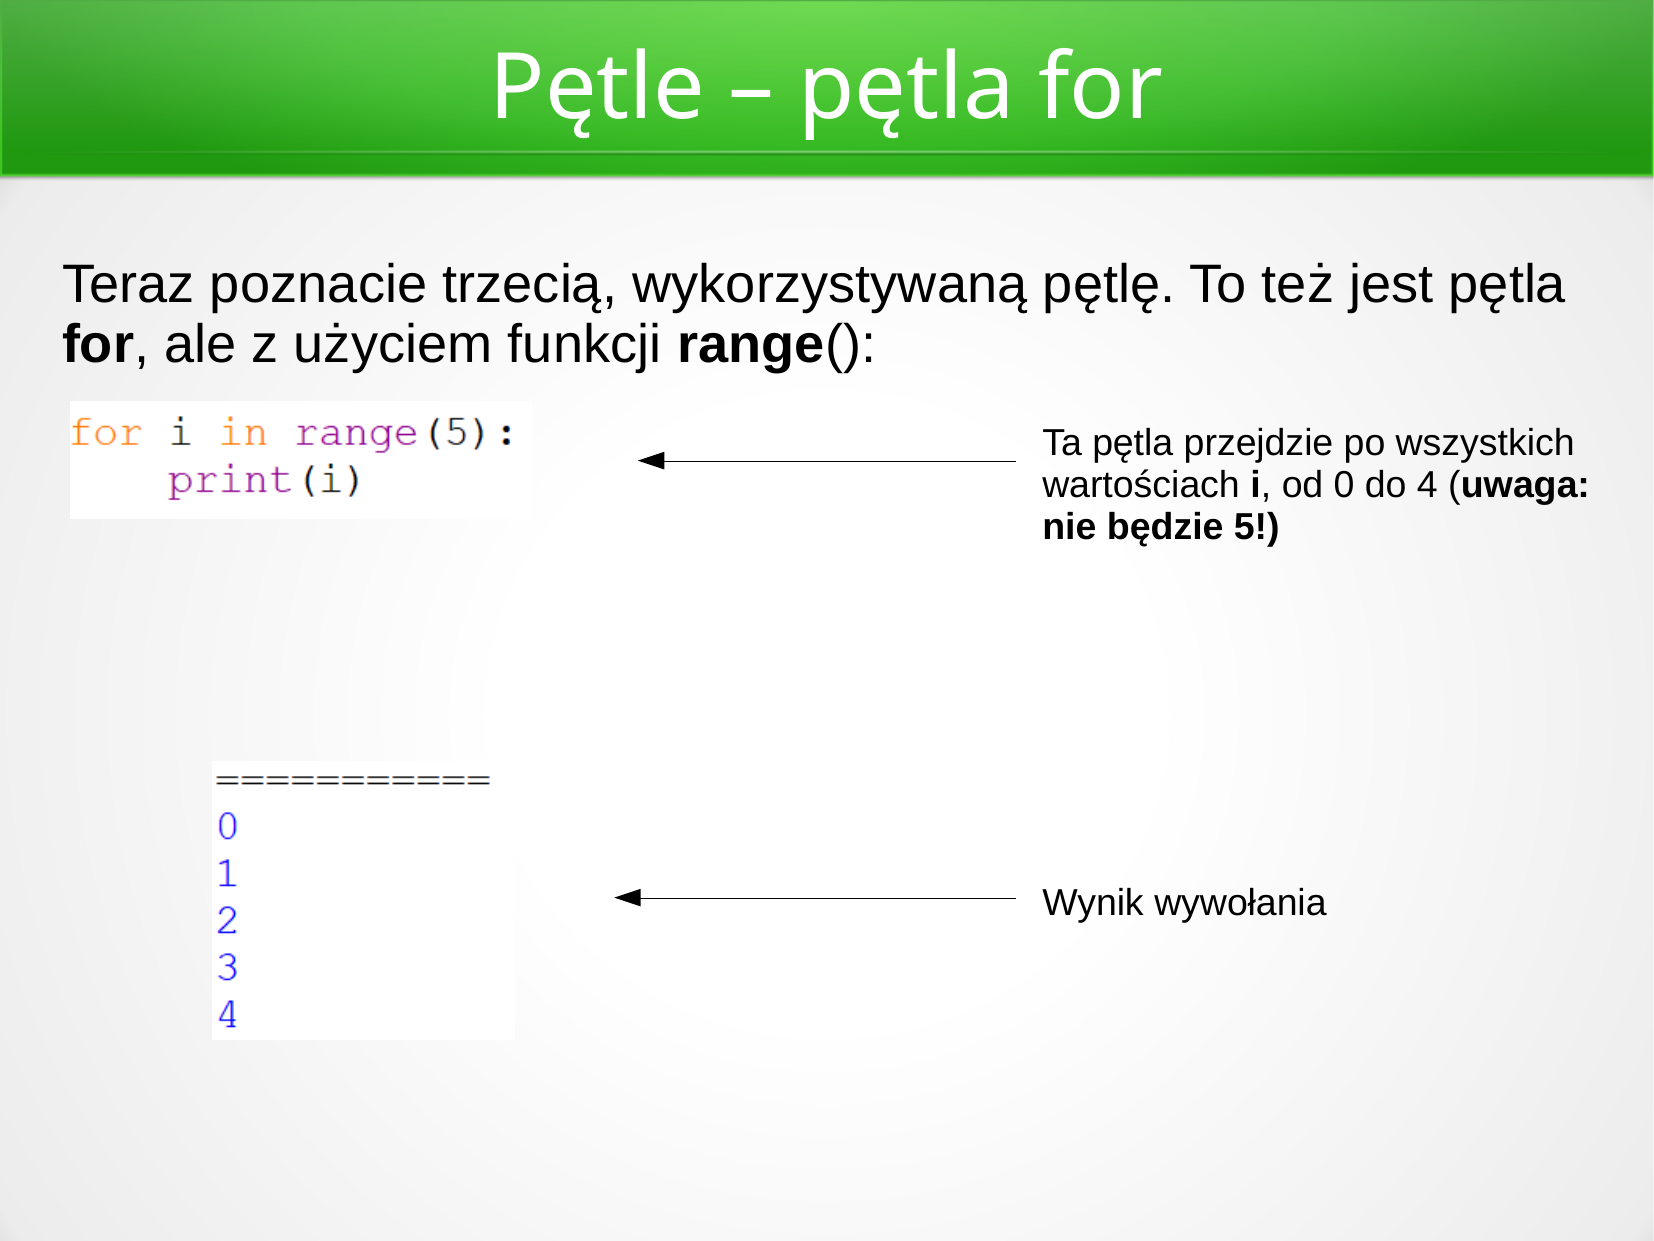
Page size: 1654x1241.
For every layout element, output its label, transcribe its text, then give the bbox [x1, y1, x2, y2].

picture [0, 0, 1654, 1241]
text_box Wynik wywołania [1027, 874, 1560, 1015]
text_box Ta pętla przejdzie po wszystkich wartościach i, od 0 do 4 (uwaga: nie będzie 5!) [1027, 414, 1630, 556]
text_box Teraz poznacie trzecią, wykorzystywaną pętlę. To też jest pętla for, ale z użyciem funkcji range(): [47, 245, 1595, 638]
title Pętle – pętla for [82, 11, 1571, 154]
